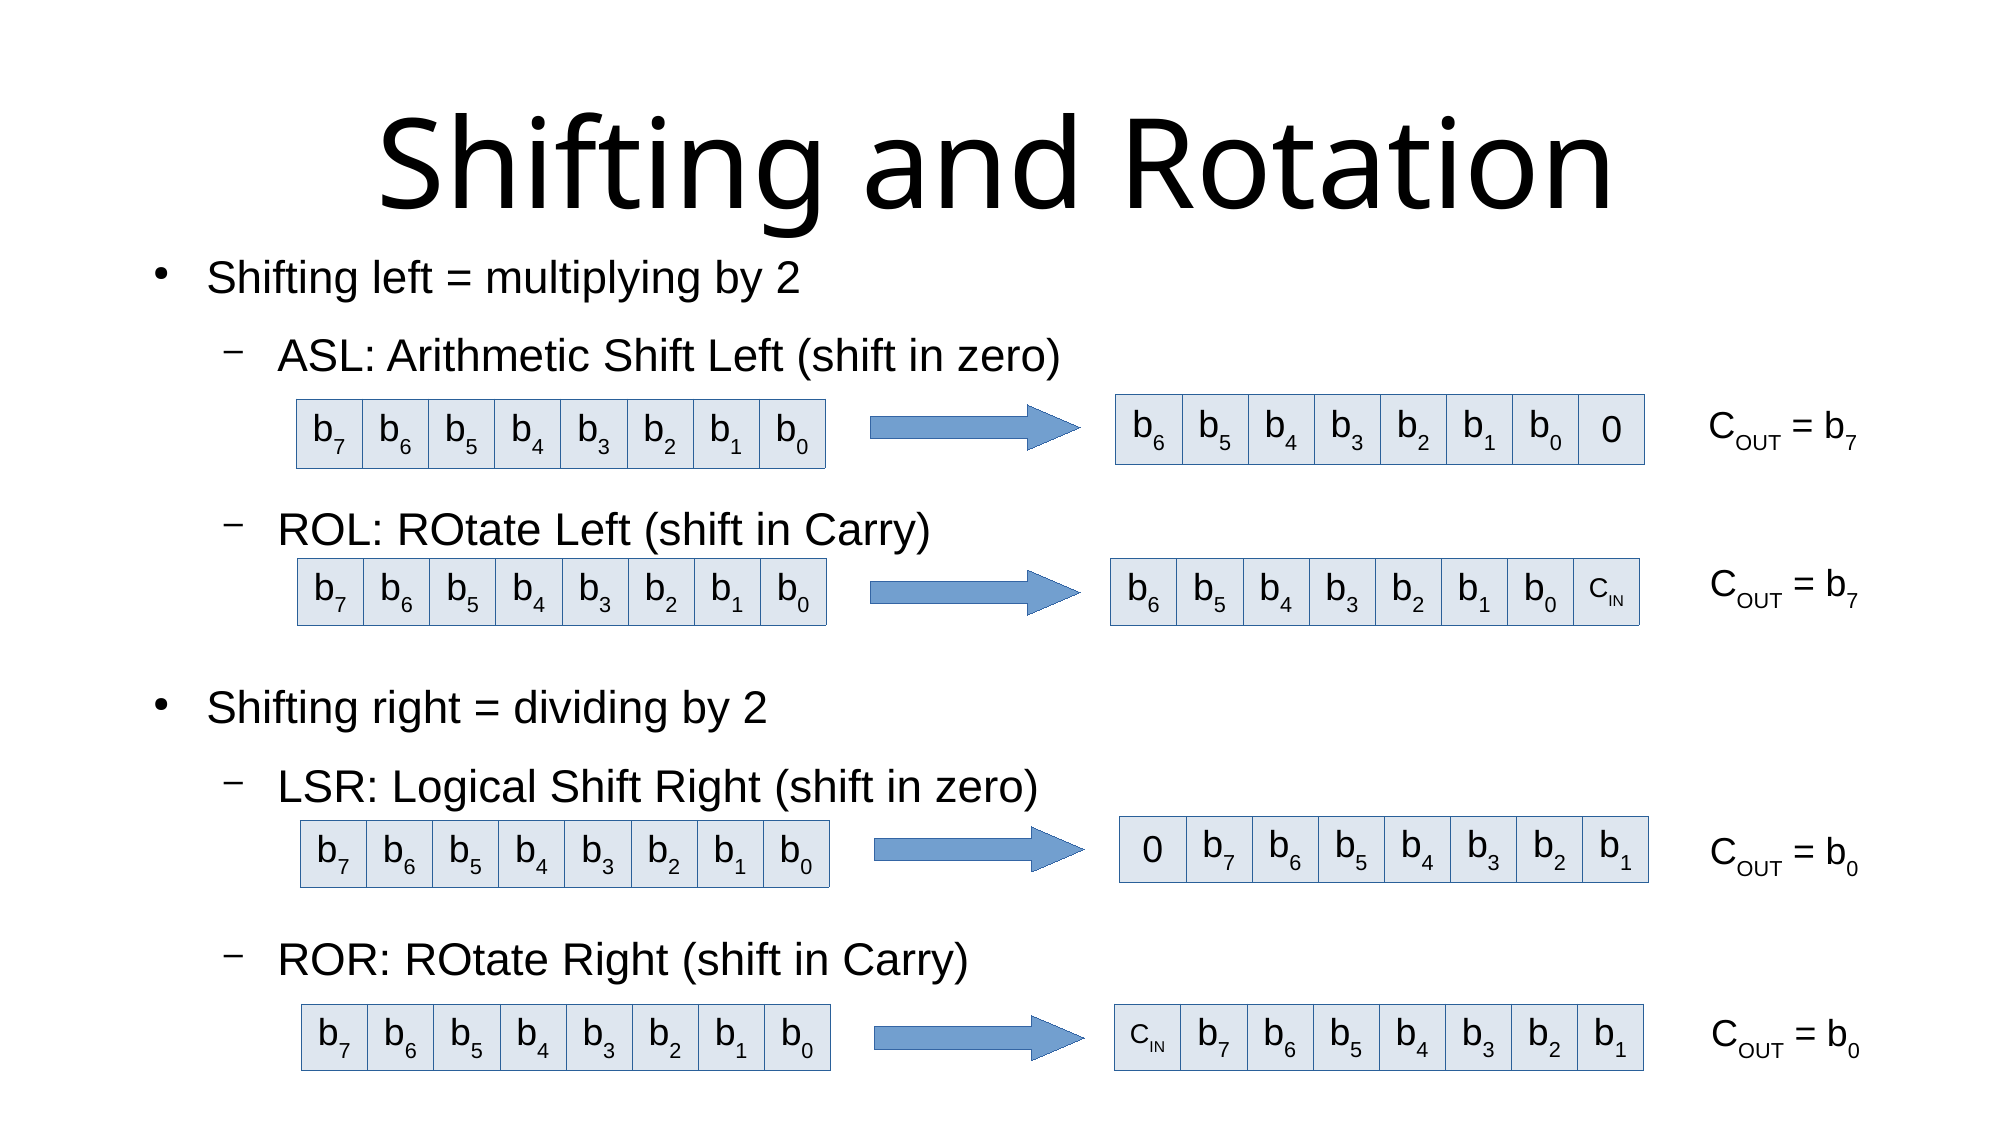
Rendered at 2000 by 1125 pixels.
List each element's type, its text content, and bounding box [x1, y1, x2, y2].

table_header b6 [1253, 817, 1318, 882]
table_header b7 [1187, 817, 1252, 882]
table_header b4 [1249, 395, 1314, 464]
text_box [870, 570, 1081, 616]
table_header b4 [1244, 559, 1309, 625]
text_box COUT = b7 [1693, 396, 1949, 463]
table_header b6 [1111, 559, 1176, 625]
text_box [870, 404, 1081, 451]
table_header b7 [301, 821, 366, 887]
table_header b2 [628, 400, 693, 468]
title Shifting and Rotation [30, 59, 1966, 278]
table_header b6 [363, 400, 428, 468]
table_header b5 [434, 1005, 500, 1070]
table_header b6 [364, 559, 429, 625]
table_header b5 [1183, 395, 1248, 464]
table_header b5 [429, 400, 494, 468]
table_header b2 [1376, 559, 1441, 625]
list Shifting left = multiplying by 2 ASL: Arithmetic Shift Left (shift in zero) ROL: ROtate Left (shift in Carry) Shifting right = dividing by 2 LSR: Logical Shift Right (shift in zero) ROR: ROtate Right (shift in Carry) [120, 278, 1846, 1096]
table_header b0 [765, 1005, 830, 1070]
table_header b5 [430, 559, 495, 625]
table_header b3 [1451, 817, 1516, 882]
table_header b7 [1181, 1005, 1247, 1070]
table_header b2 [632, 821, 697, 887]
table_header b0 [760, 400, 825, 468]
table_header b3 [563, 559, 628, 625]
table_header b7 [302, 1005, 367, 1070]
table_header b2 [1517, 817, 1582, 882]
table_header b6 [1116, 395, 1182, 464]
table_header 0 [1579, 395, 1644, 464]
table_header b5 [1177, 559, 1243, 625]
text_box COUT = b0 [1695, 822, 1951, 889]
table_header b1 [698, 821, 763, 887]
table_header b0 [1513, 395, 1578, 464]
table_header b5 [433, 821, 498, 887]
text_box [874, 826, 1085, 872]
text_box [874, 1015, 1085, 1061]
table_header b3 [565, 821, 631, 887]
table_header b1 [1442, 559, 1507, 625]
text_box COUT = b7 [1695, 554, 1951, 621]
table_header b7 [298, 559, 363, 625]
table_header CIN [1115, 1005, 1180, 1070]
table_header b4 [496, 559, 562, 625]
table_header b3 [561, 400, 627, 468]
text_box COUT = b0 [1696, 1004, 1952, 1071]
table_header b1 [1447, 395, 1512, 464]
table_header b3 [567, 1005, 632, 1070]
table_header b7 [297, 400, 362, 468]
table_header b0 [1508, 559, 1573, 625]
table_header b1 [1578, 1005, 1643, 1070]
table_header b6 [1248, 1005, 1313, 1070]
table_header b6 [367, 821, 432, 887]
table_header b3 [1446, 1005, 1511, 1070]
table_header b0 [761, 559, 826, 625]
table_header b1 [695, 559, 760, 625]
table_header b5 [1319, 817, 1384, 882]
table_header b3 [1310, 559, 1375, 625]
table_header b2 [629, 559, 694, 625]
table_header b0 [764, 821, 829, 887]
table_header CIN [1574, 559, 1639, 625]
table_header b4 [1385, 817, 1450, 882]
table_header b2 [633, 1005, 698, 1070]
table_header b1 [694, 400, 759, 468]
table_header b4 [499, 821, 564, 887]
table_header 0 [1120, 817, 1186, 882]
table_header b4 [495, 400, 560, 468]
table_header b4 [1380, 1005, 1445, 1070]
table_header b2 [1512, 1005, 1577, 1070]
table_header b1 [699, 1005, 764, 1070]
table_header b5 [1314, 1005, 1379, 1070]
table_header b6 [368, 1005, 433, 1070]
table_header b2 [1381, 395, 1446, 464]
table_header b4 [501, 1005, 566, 1070]
table_header b1 [1583, 817, 1648, 882]
table_header b3 [1315, 395, 1380, 464]
